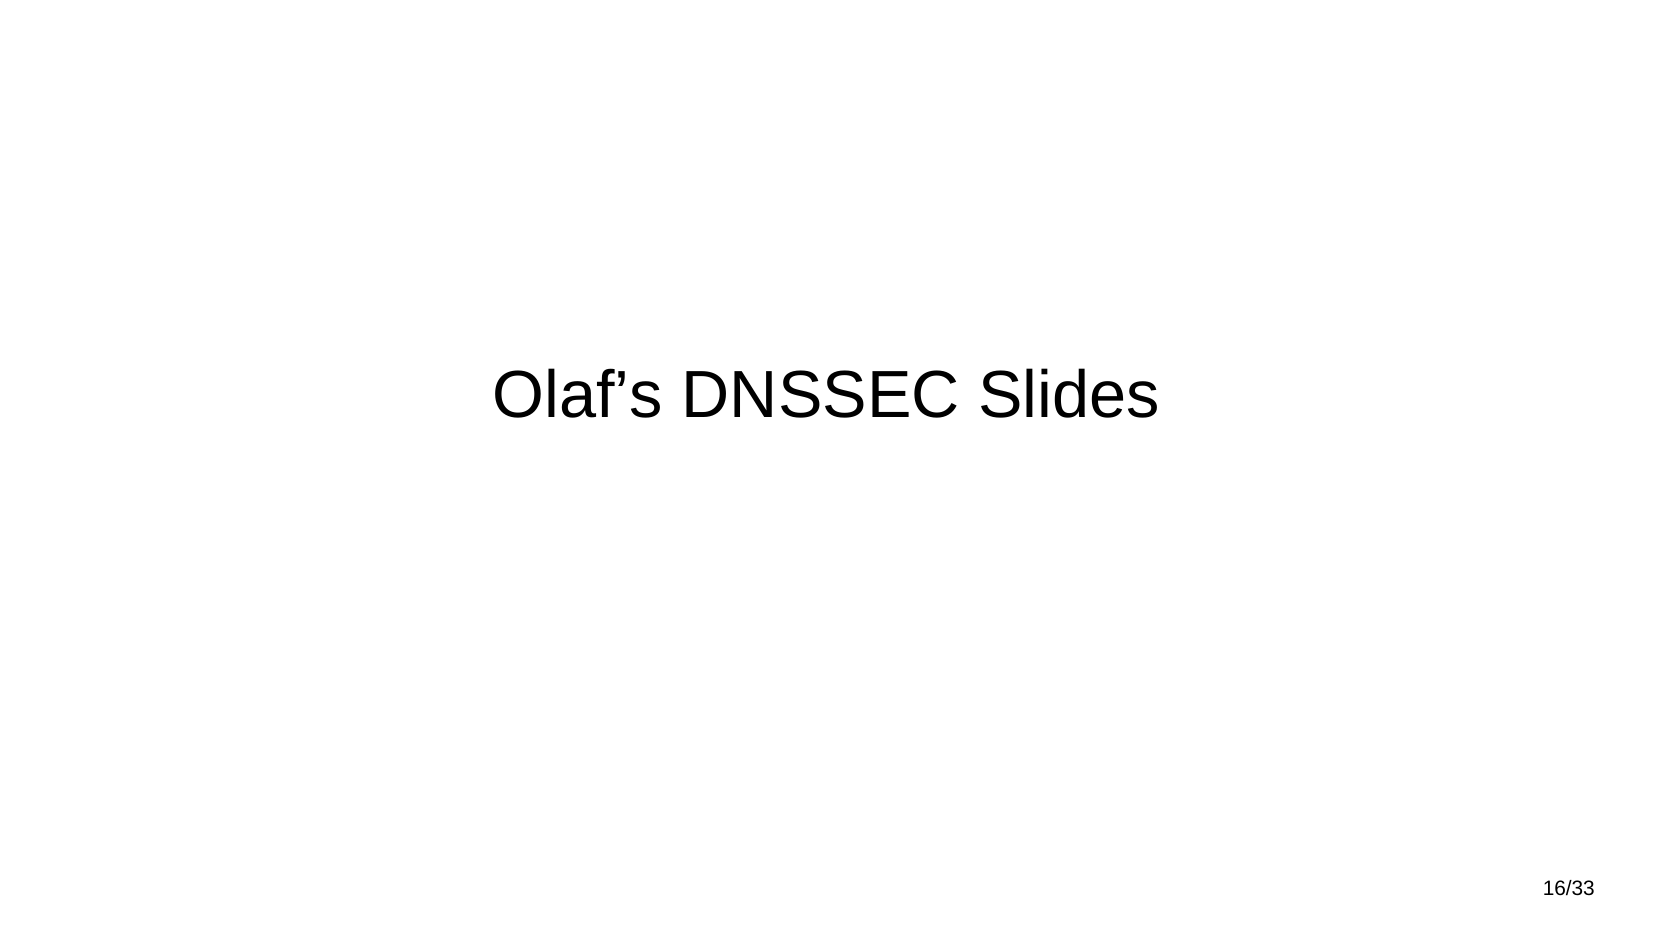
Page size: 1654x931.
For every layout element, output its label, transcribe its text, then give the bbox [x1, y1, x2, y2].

text_box Olaf’s DNSSEC Slides [82, 37, 1570, 753]
